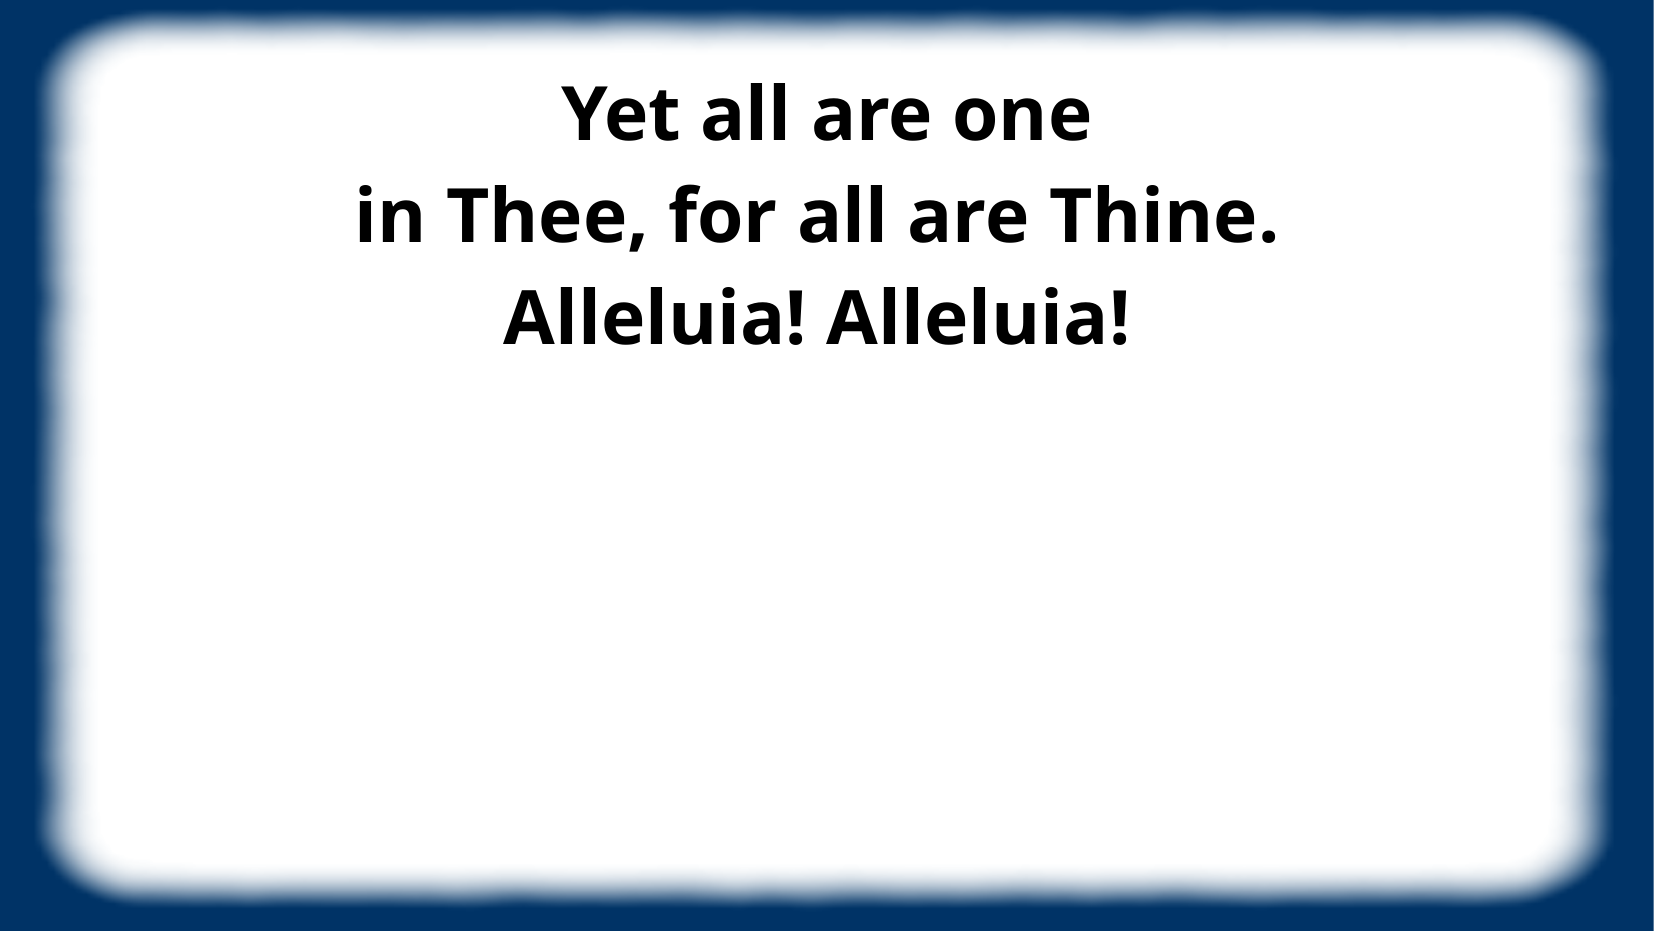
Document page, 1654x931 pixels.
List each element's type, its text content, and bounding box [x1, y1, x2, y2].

title Yet all are one in Thee, for all are Thine. Alleluia! Alleluia! [120, 60, 1516, 376]
picture [0, 0, 1654, 931]
